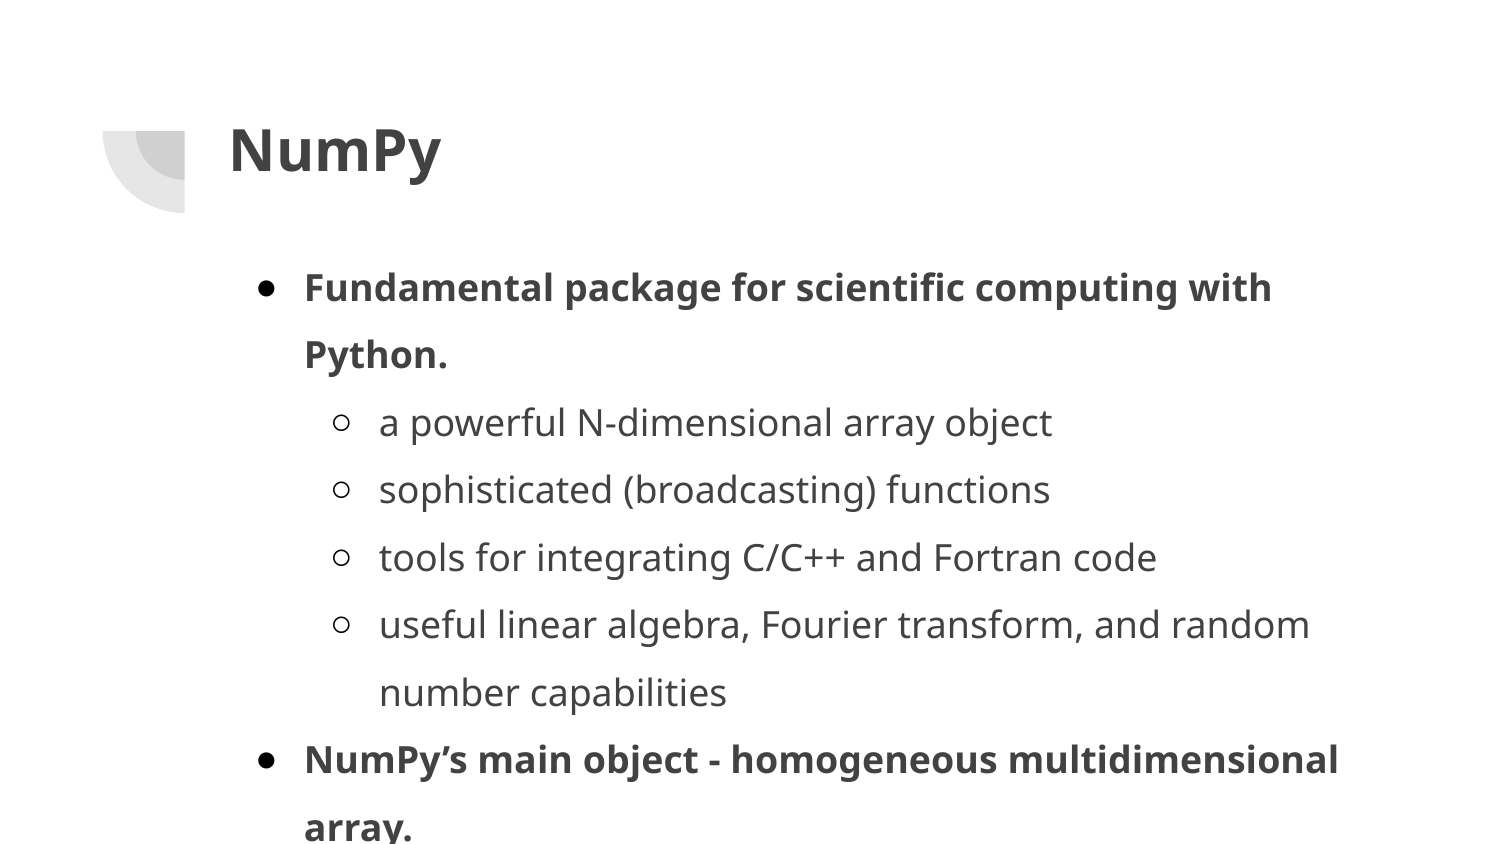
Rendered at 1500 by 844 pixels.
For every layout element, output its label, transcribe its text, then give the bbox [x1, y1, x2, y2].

title NumPy [213, 98, 1368, 226]
list Fundamental package for scientific computing with Python. a powerful N-dimensional array object sophisticated (broadcasting) functions tools for integrating C/C++ and Fortran code useful linear algebra, Fourier transform, and random number capabilities NumPy’s main object - homogeneous multidimensional array. [213, 226, 1368, 744]
